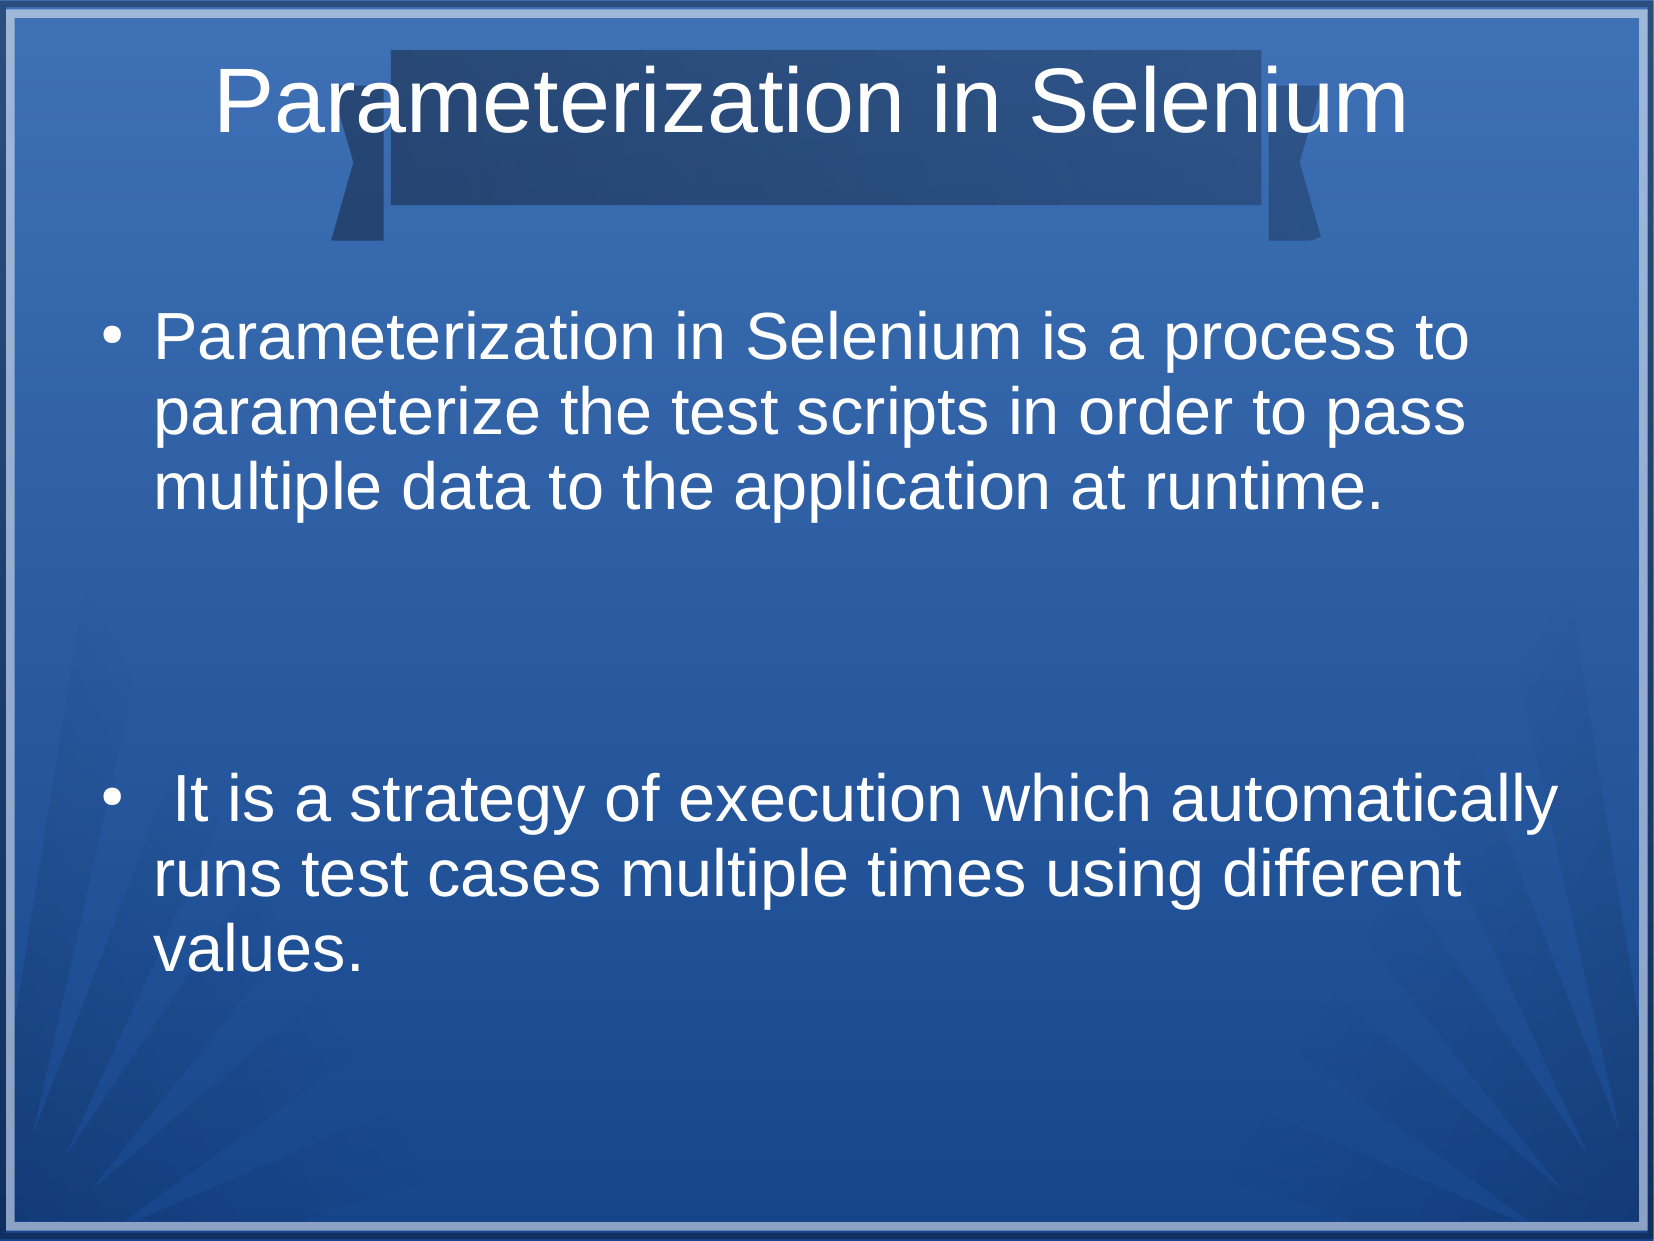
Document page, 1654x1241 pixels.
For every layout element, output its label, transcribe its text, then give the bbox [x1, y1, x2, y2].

list Parameterization in Selenium is a process to parameterize the test scripts in order to pass multiple data to the application at runtime. It is a strategy of execution which automatically runs test cases multiple times using different values. [82, 299, 1571, 1130]
title Parameterization in Selenium [0, 0, 1447, 207]
